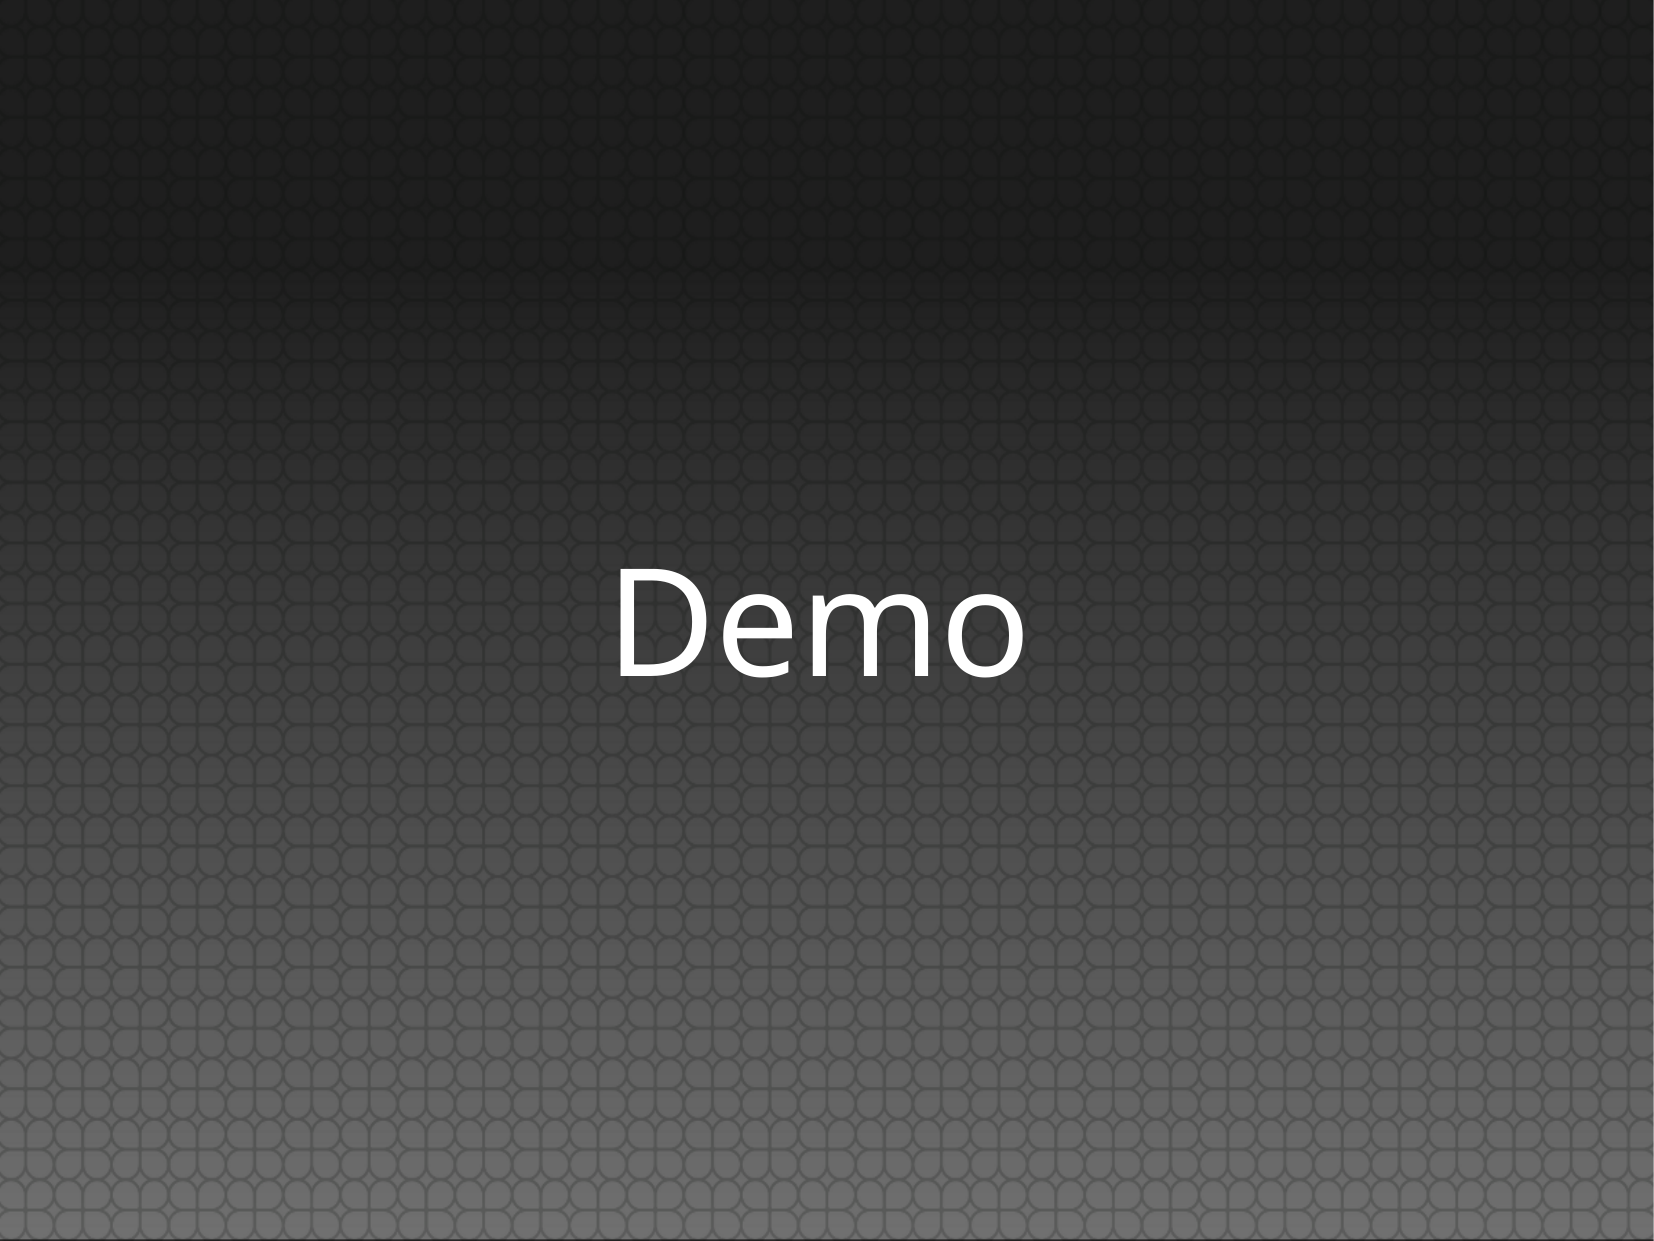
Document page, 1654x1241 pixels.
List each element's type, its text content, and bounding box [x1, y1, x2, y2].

title Demo [75, 525, 1564, 713]
picture [0, 0, 1654, 1241]
